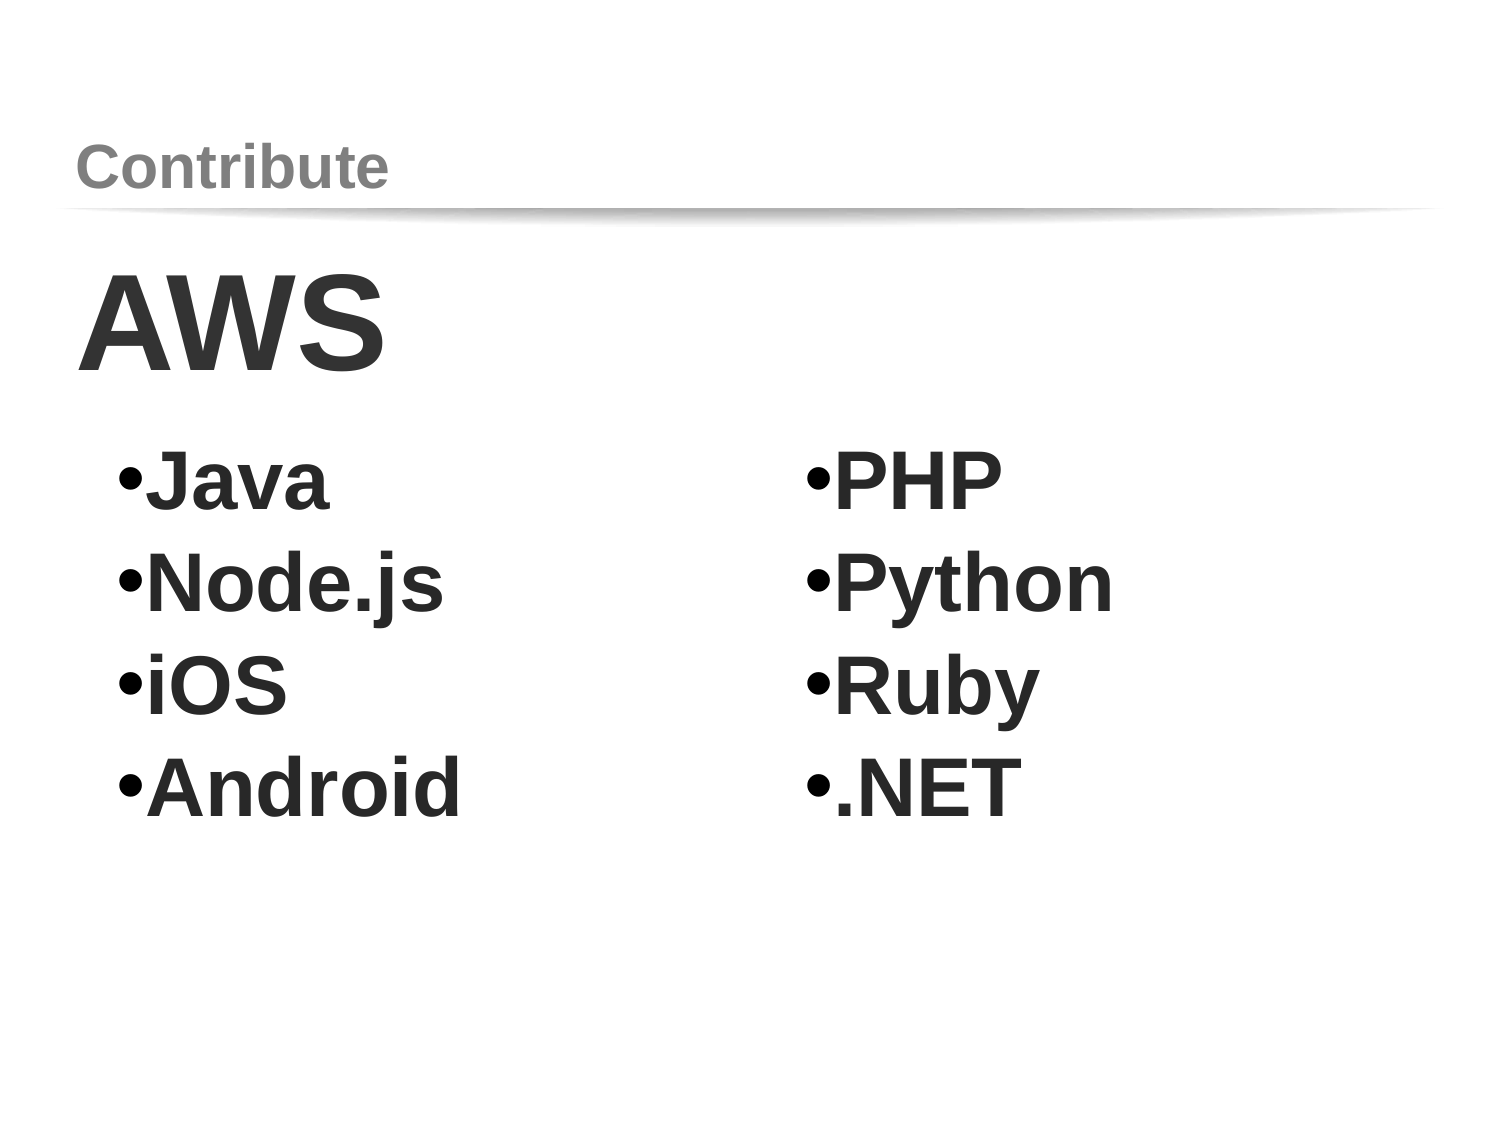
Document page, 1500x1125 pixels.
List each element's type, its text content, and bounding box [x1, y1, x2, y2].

list Java Node.js iOS Android [116, 437, 738, 854]
text_box AWS [75, 233, 392, 400]
text_box PHP Python Ruby .NET [804, 437, 1426, 854]
title Contribute [75, 71, 1426, 203]
